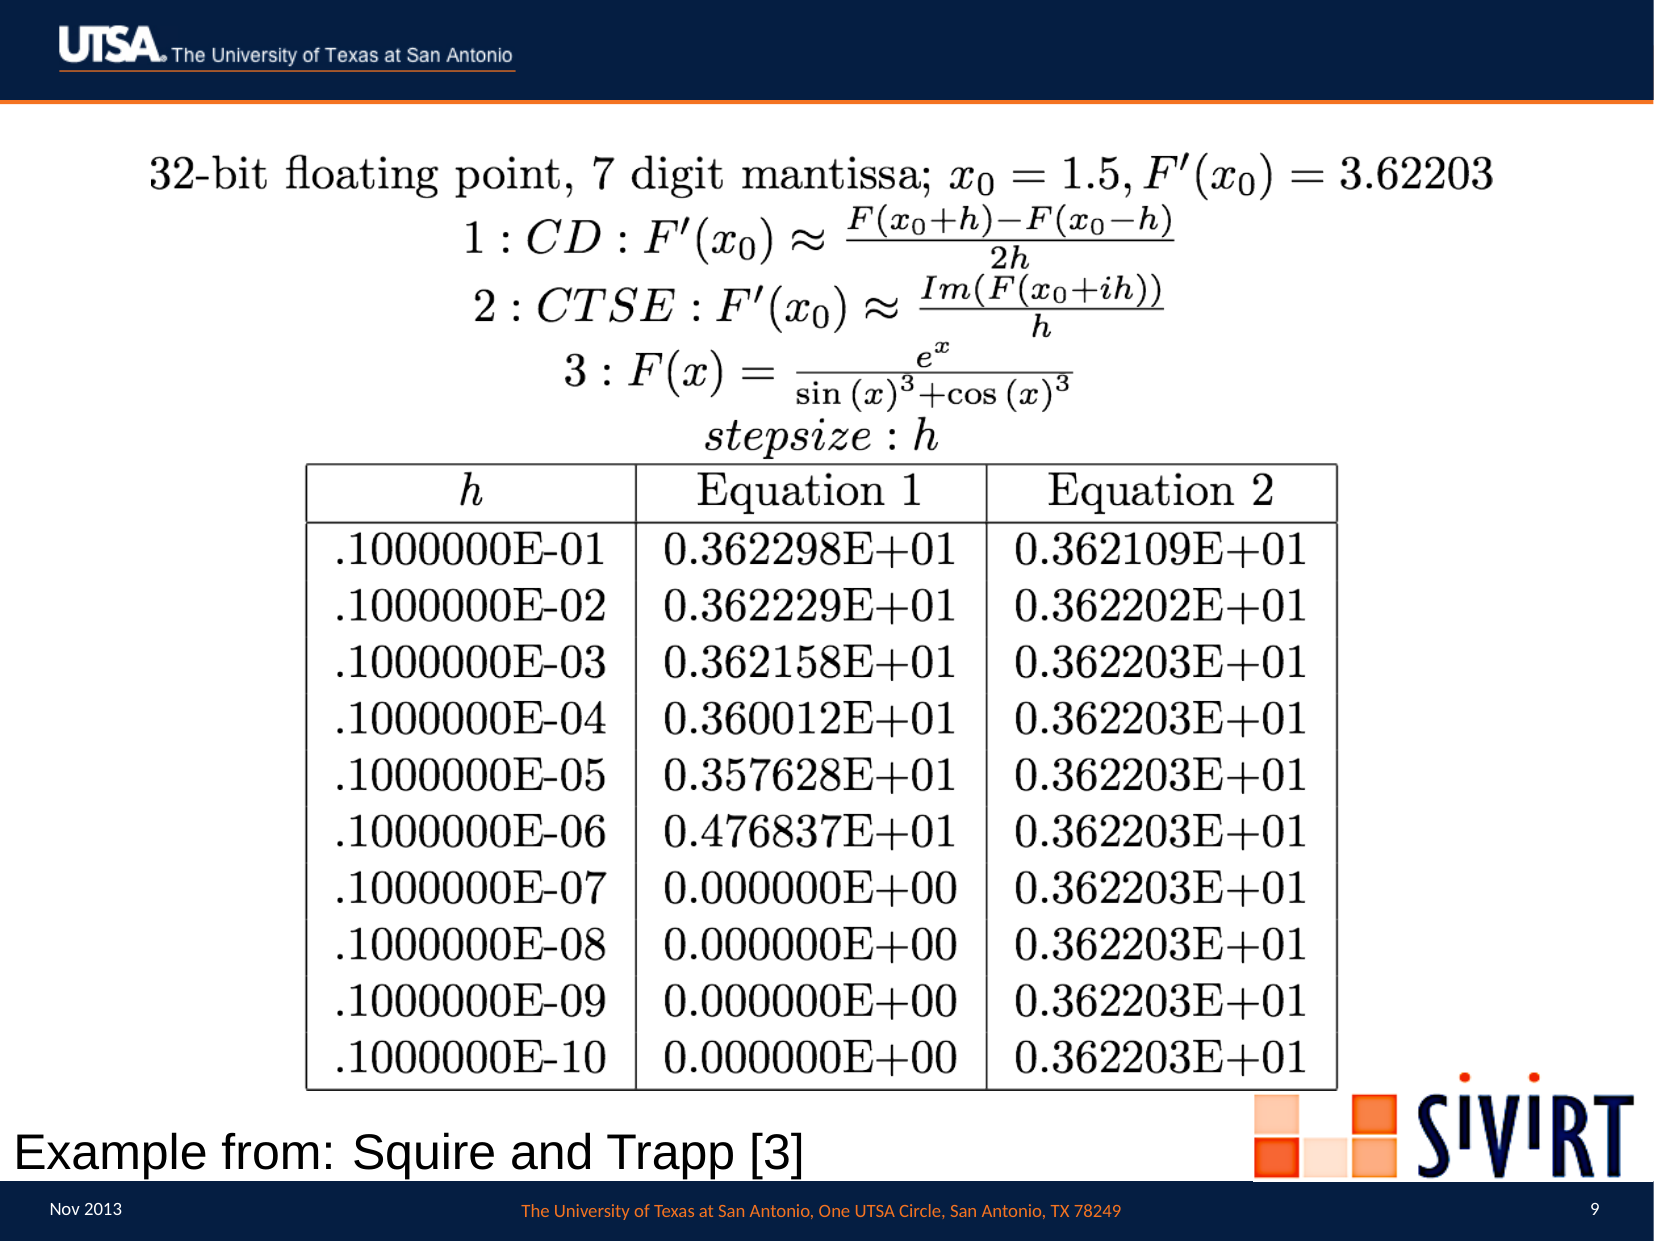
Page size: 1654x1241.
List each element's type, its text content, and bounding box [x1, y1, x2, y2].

picture [151, 152, 1654, 1182]
text_box Example from: Squire and Trapp [3] [13, 1100, 1348, 1198]
picture [0, 0, 1654, 100]
